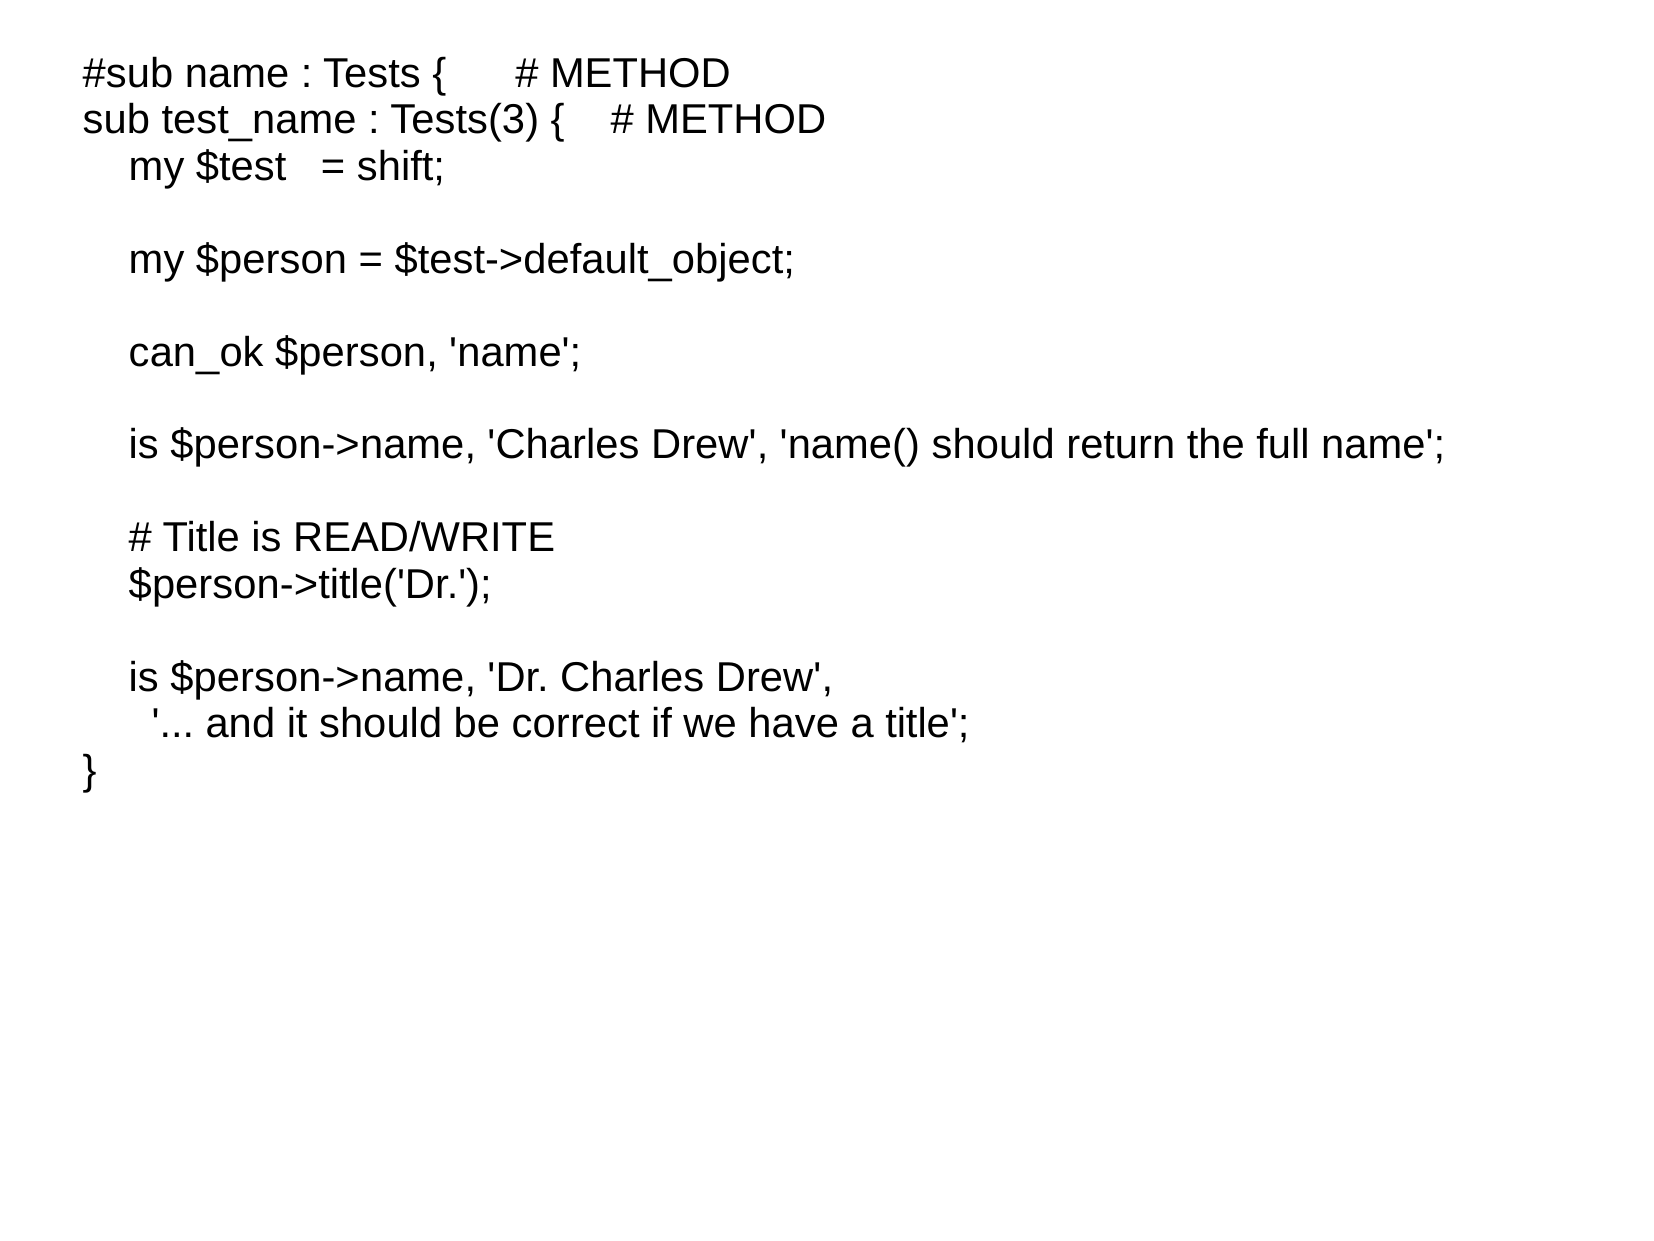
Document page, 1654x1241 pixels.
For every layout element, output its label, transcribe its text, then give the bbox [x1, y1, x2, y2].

subtitle #sub name : Tests { # METHOD sub test_name : Tests(3) { # METHOD my $test = shift; my $person = $test->default_object; can_ok $person, 'name'; is $person->name, 'Charles Drew', 'name() should return the full name'; # Title is READ/WRITE $person->title('Dr.'); is $person->name, 'Dr. Charles Drew', '... and it should be correct if we have a title'; } [82, 49, 1571, 1010]
